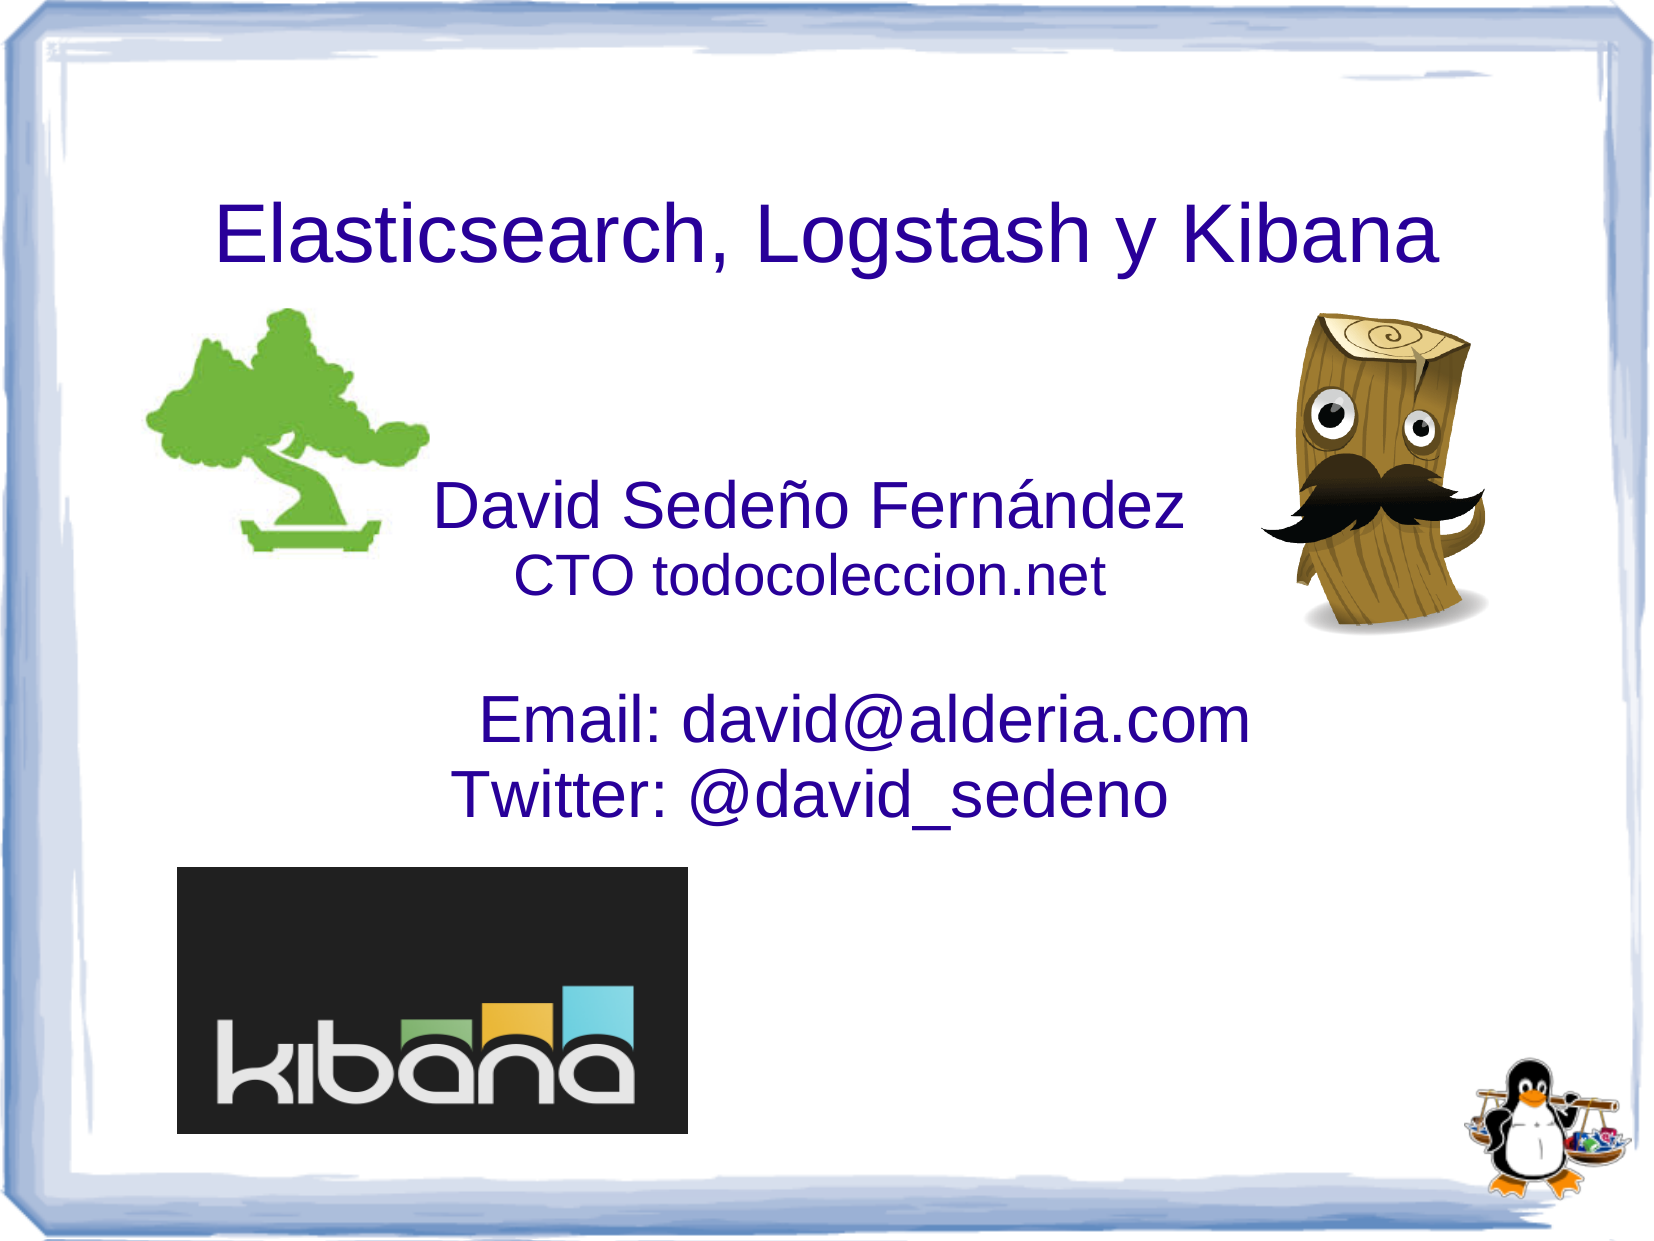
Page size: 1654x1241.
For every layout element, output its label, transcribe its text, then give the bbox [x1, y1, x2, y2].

subtitle David Sedeño Fernández CTO todocoleccion.net Email: david@alderia.com Twitter: @david_sedeno [82, 290, 1538, 1010]
picture [0, 0, 1654, 1241]
title Elasticsearch, Logstash y Kibana [82, 129, 1571, 337]
